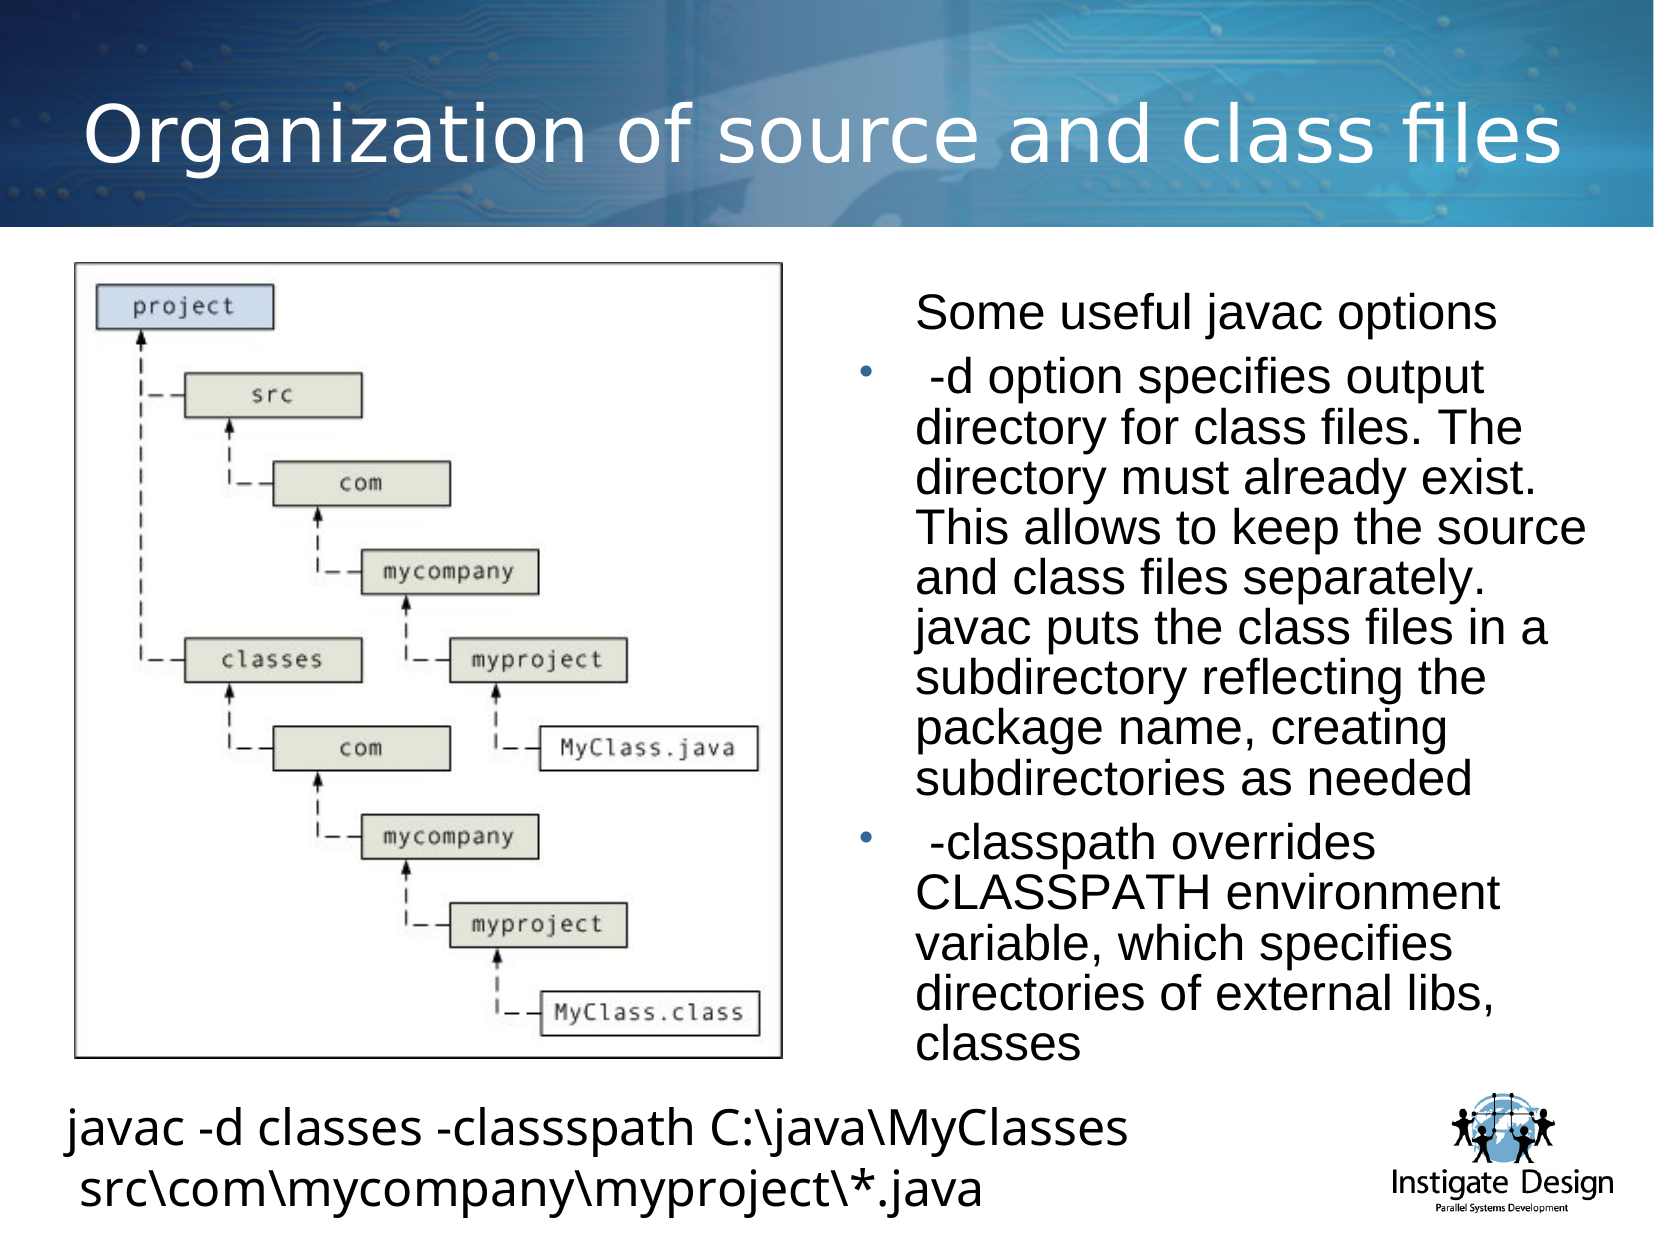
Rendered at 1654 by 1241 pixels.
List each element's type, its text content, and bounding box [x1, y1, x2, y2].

list Some useful javac options -d option specifies output directory for class files. The directory must already exist. This allows to keep the source and class files separately. javac puts the class files in a subdirectory reflecting the package name, creating subdirectories as needed -classpath overrides CLASSPATH environment variable, which specifies directories of external libs, classes [803, 289, 1617, 1127]
picture [74, 262, 783, 1059]
title Organization of source and class files [82, 49, 1570, 228]
text_box javac -d classes -classspath C:\java\MyClasses src\com\mycompany\myproject\*.java [66, 1076, 1132, 1240]
picture [0, 0, 1654, 227]
picture [1393, 1127, 1613, 1213]
